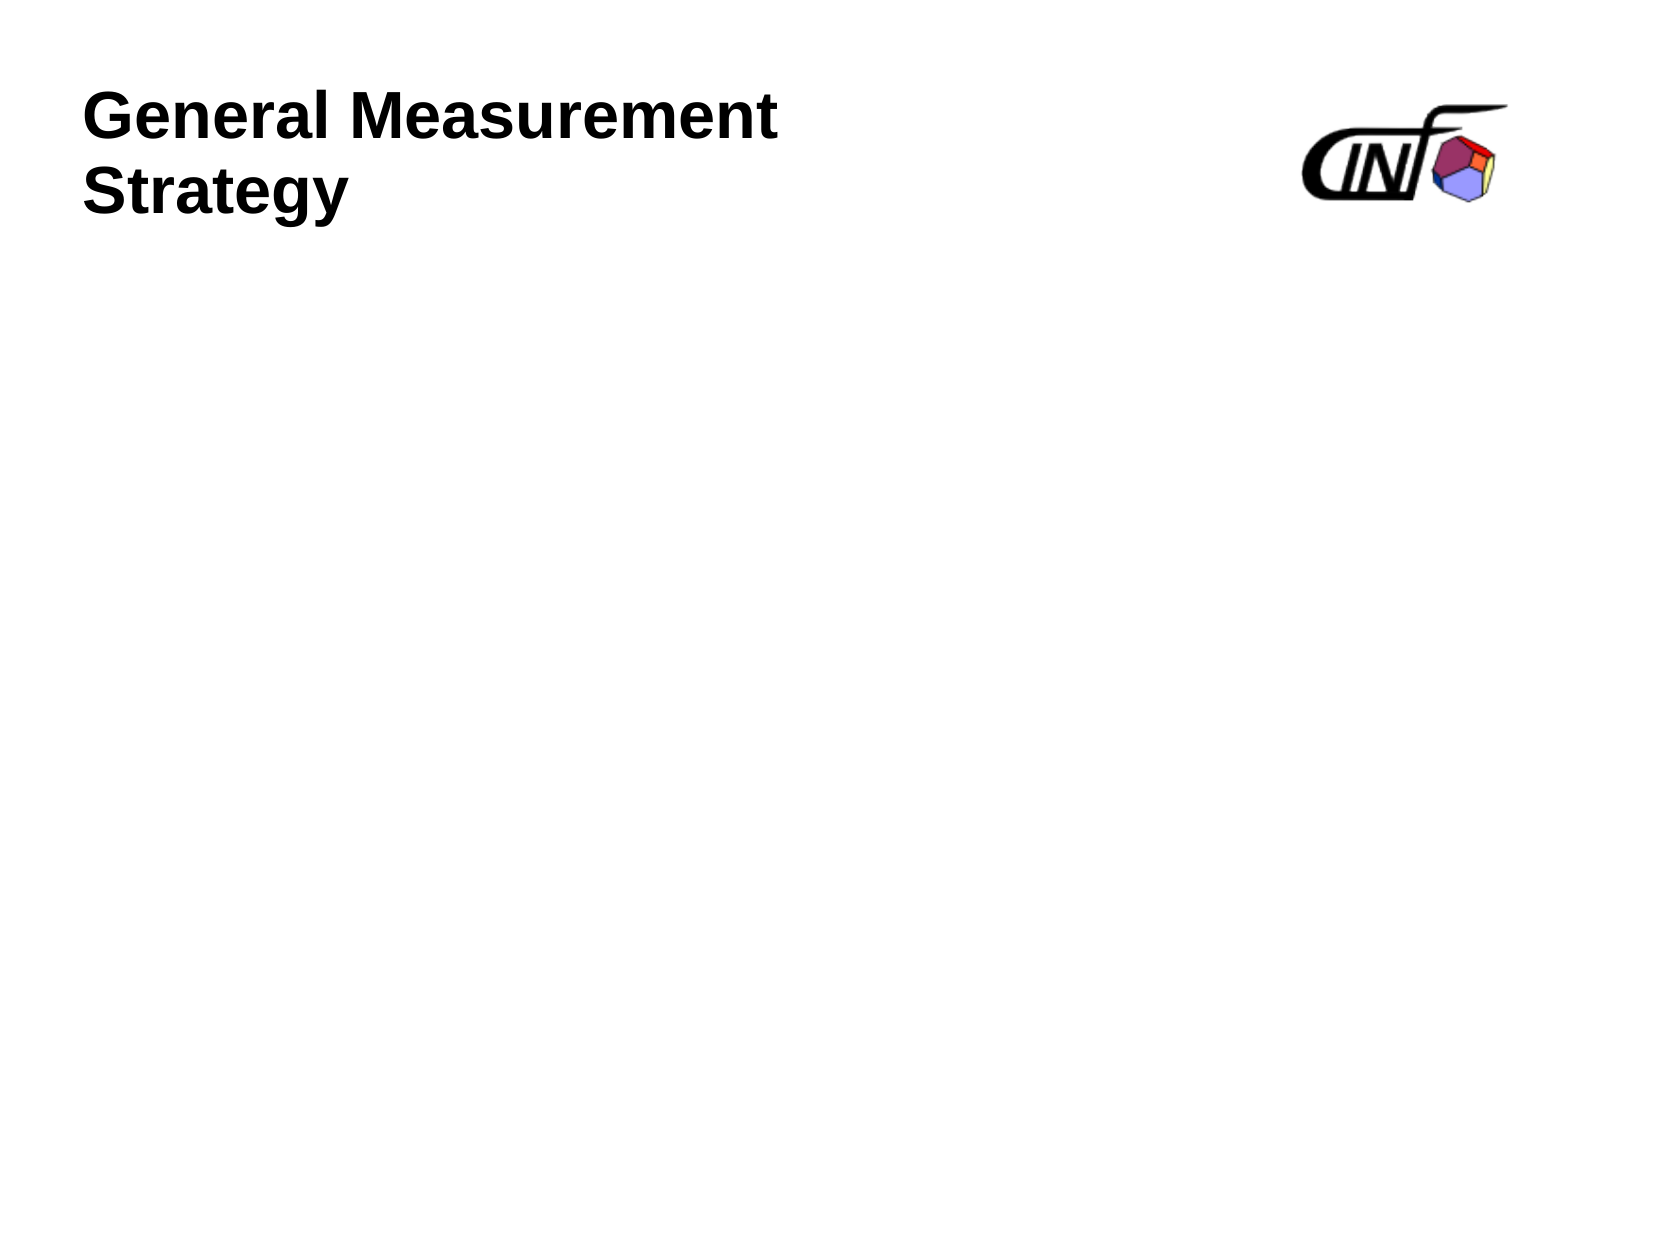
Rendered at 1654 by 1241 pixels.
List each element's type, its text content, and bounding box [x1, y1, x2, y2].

title General Measurement Strategy [82, 0, 1571, 624]
